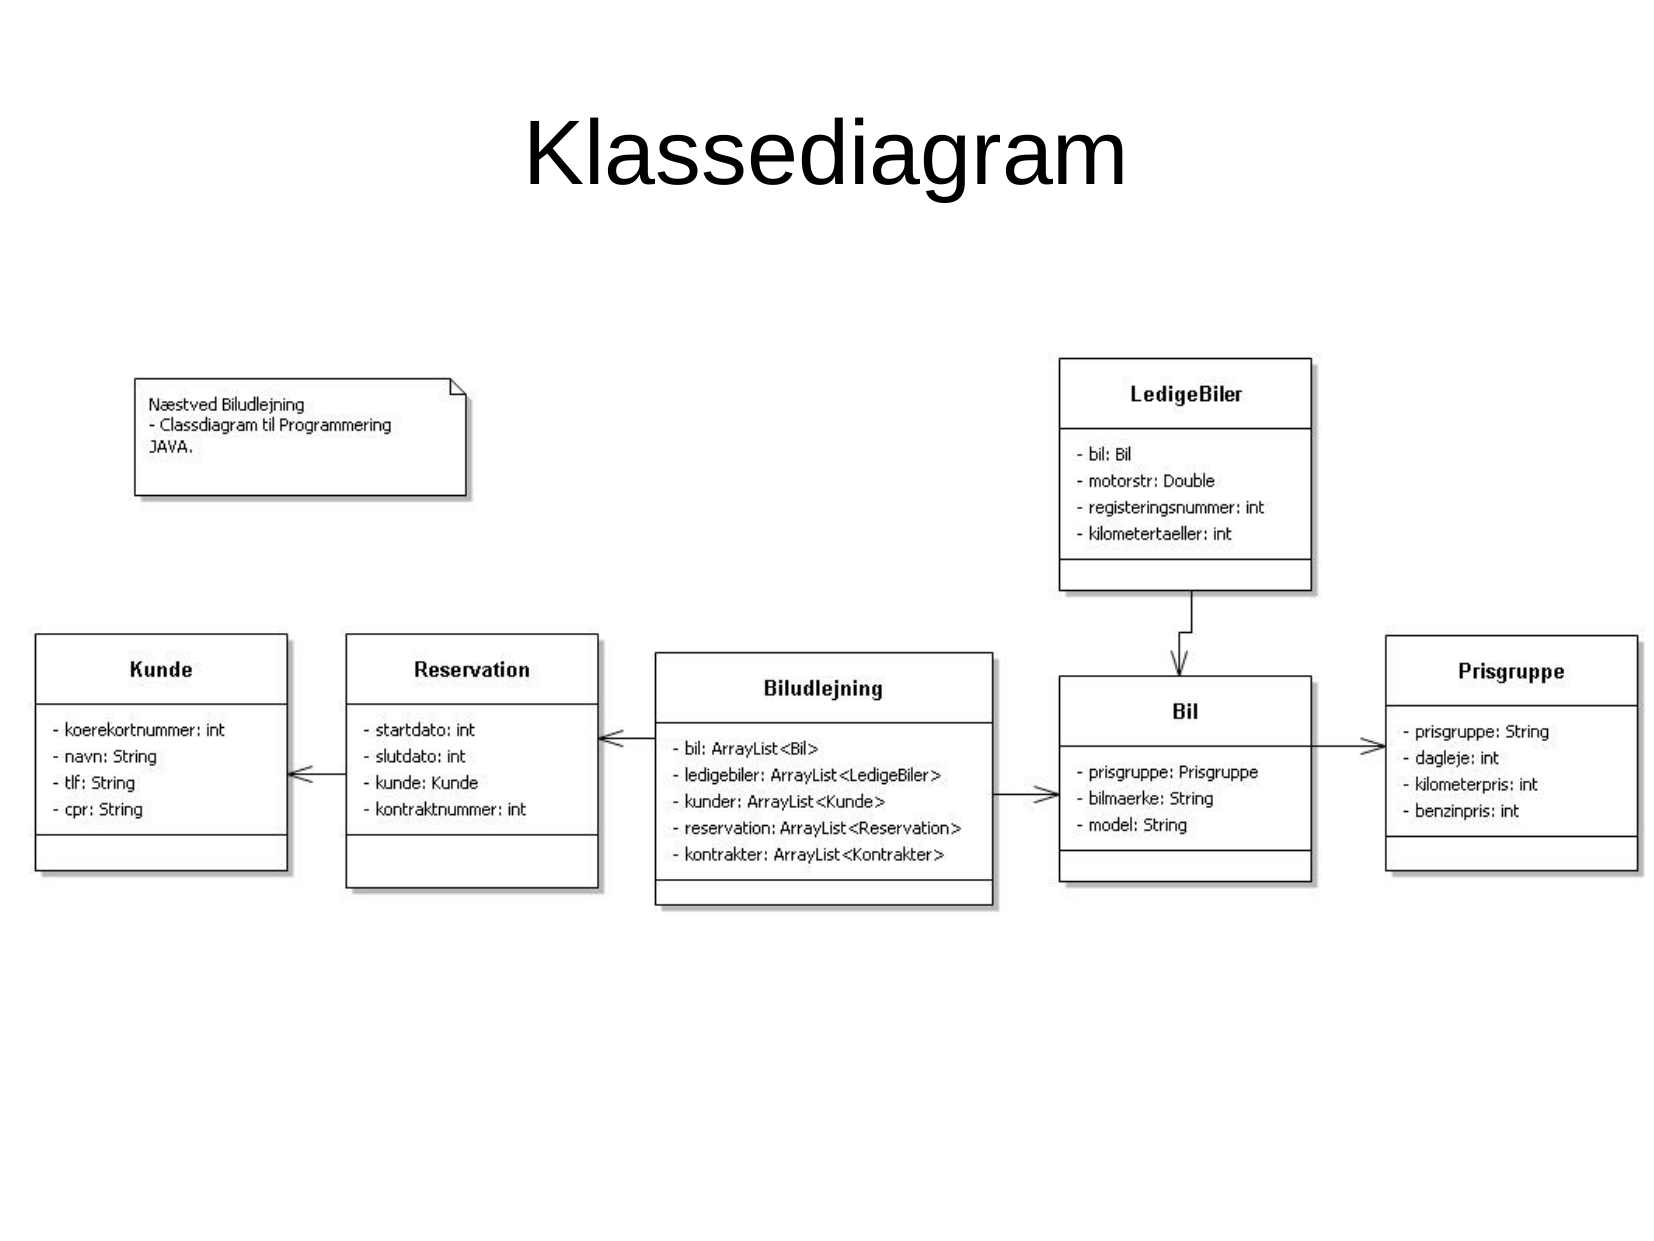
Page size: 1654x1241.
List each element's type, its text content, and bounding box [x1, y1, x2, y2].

title Klassediagram [82, 49, 1571, 257]
picture [7, 330, 1654, 920]
